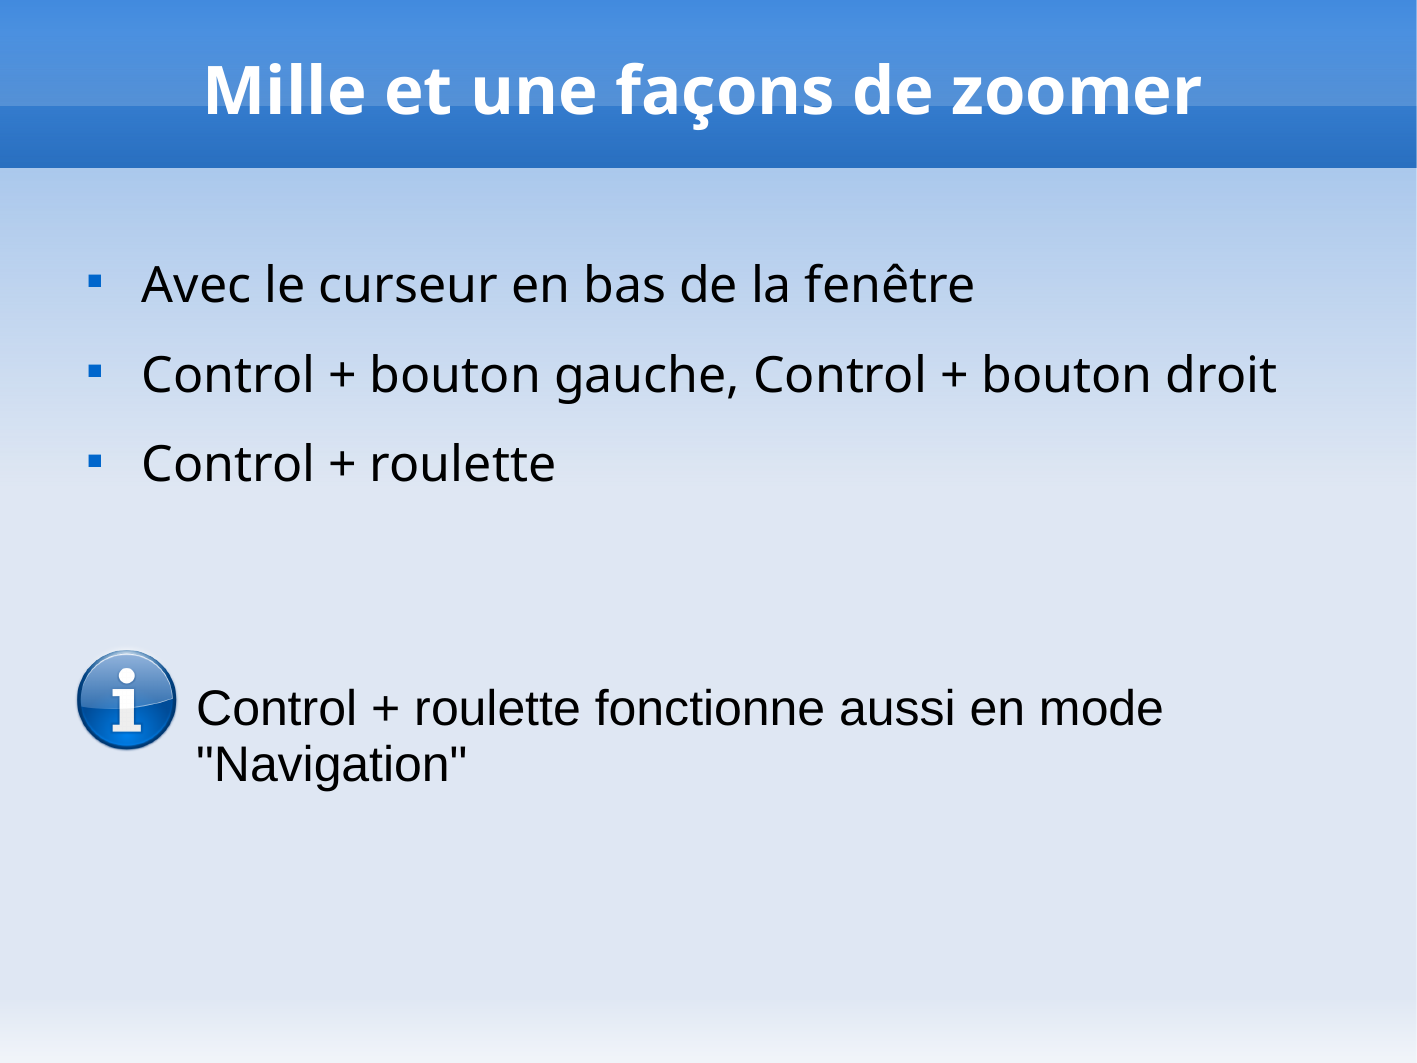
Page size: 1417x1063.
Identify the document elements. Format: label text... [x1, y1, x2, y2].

title Mille et une façons de zoomer [65, 0, 1341, 178]
text_box Control + roulette fonctionne aussi en mode "Navigation" [196, 680, 1283, 792]
picture [0, 0, 1417, 1063]
text_box [70, 244, 1346, 248]
list Avec le curseur en bas de la fenêtre Control + bouton gauche, Control + bouton droit Control + roulette [70, 248, 1346, 950]
